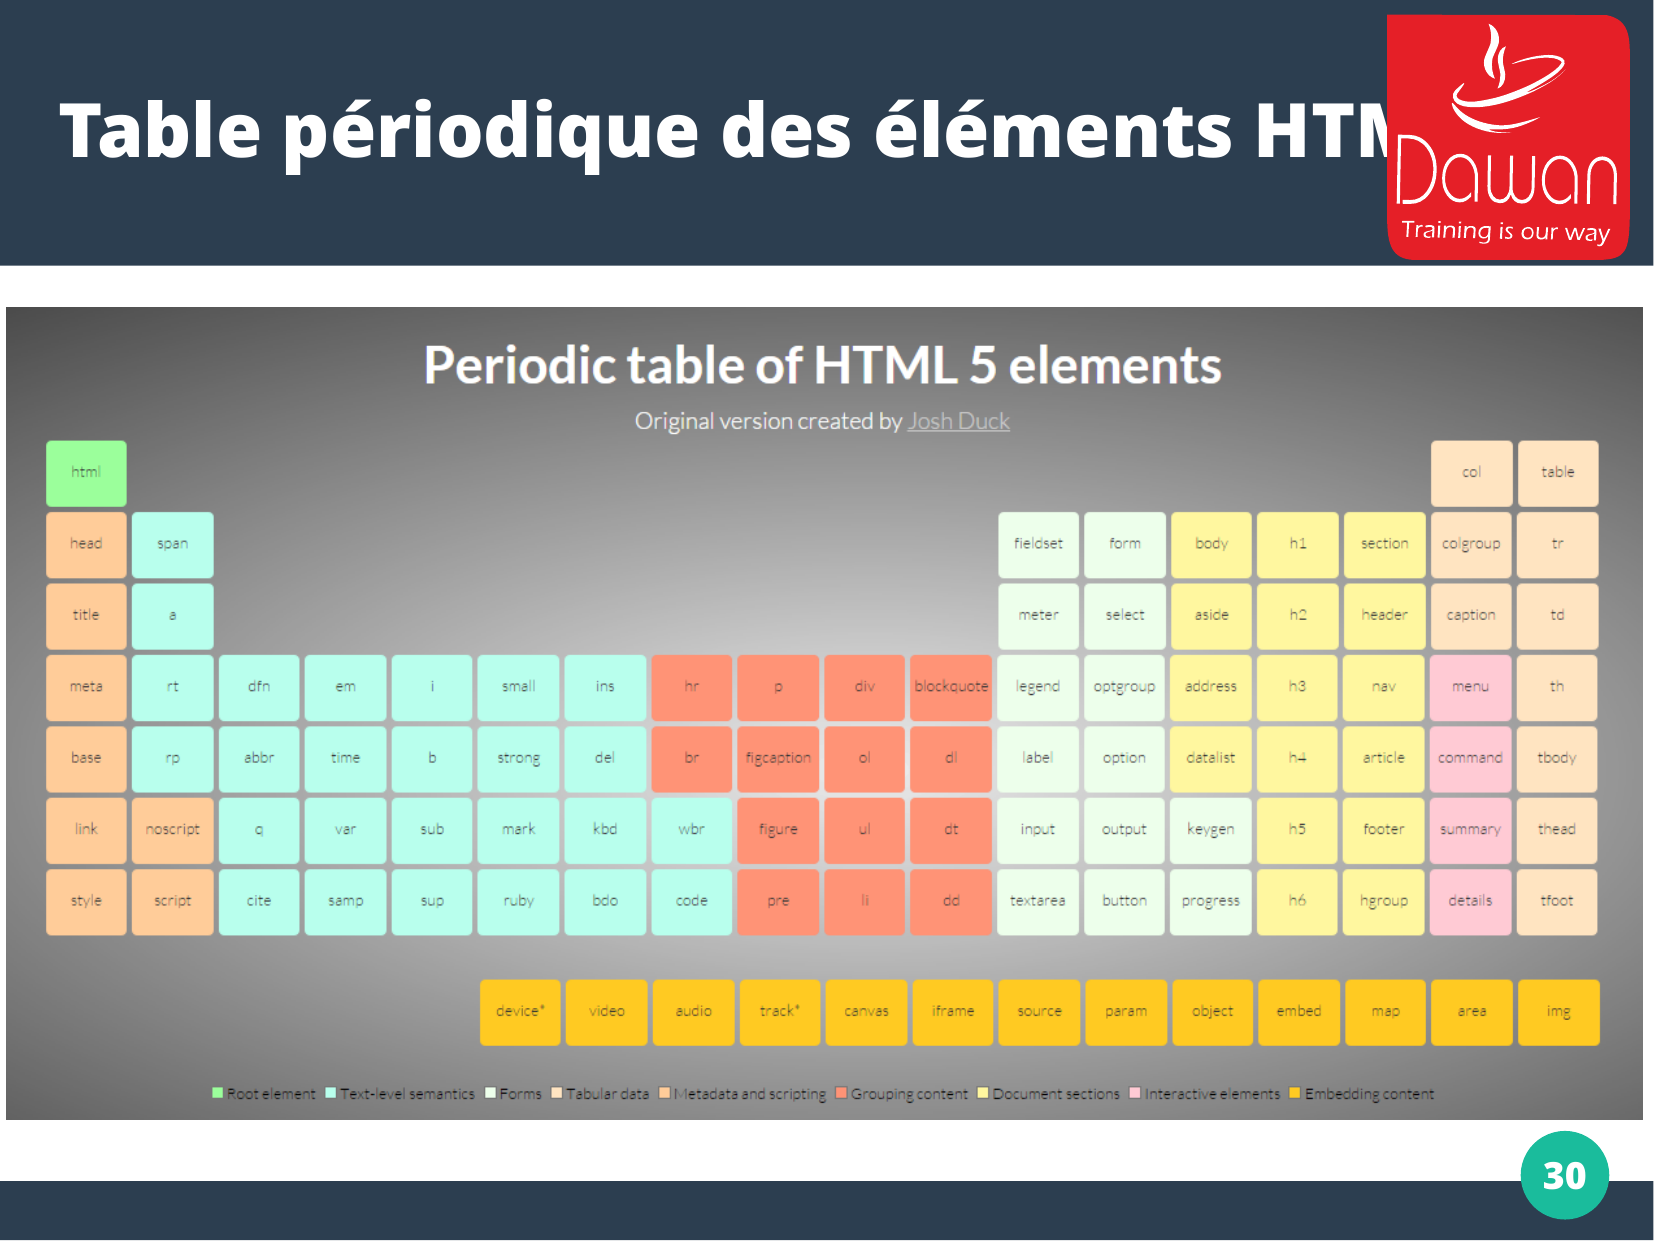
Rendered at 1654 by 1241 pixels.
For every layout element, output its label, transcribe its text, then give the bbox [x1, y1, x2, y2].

title Table périodique des éléments HTML [59, 49, 1387, 207]
picture [1387, 14, 1630, 260]
picture [6, 307, 1643, 1120]
